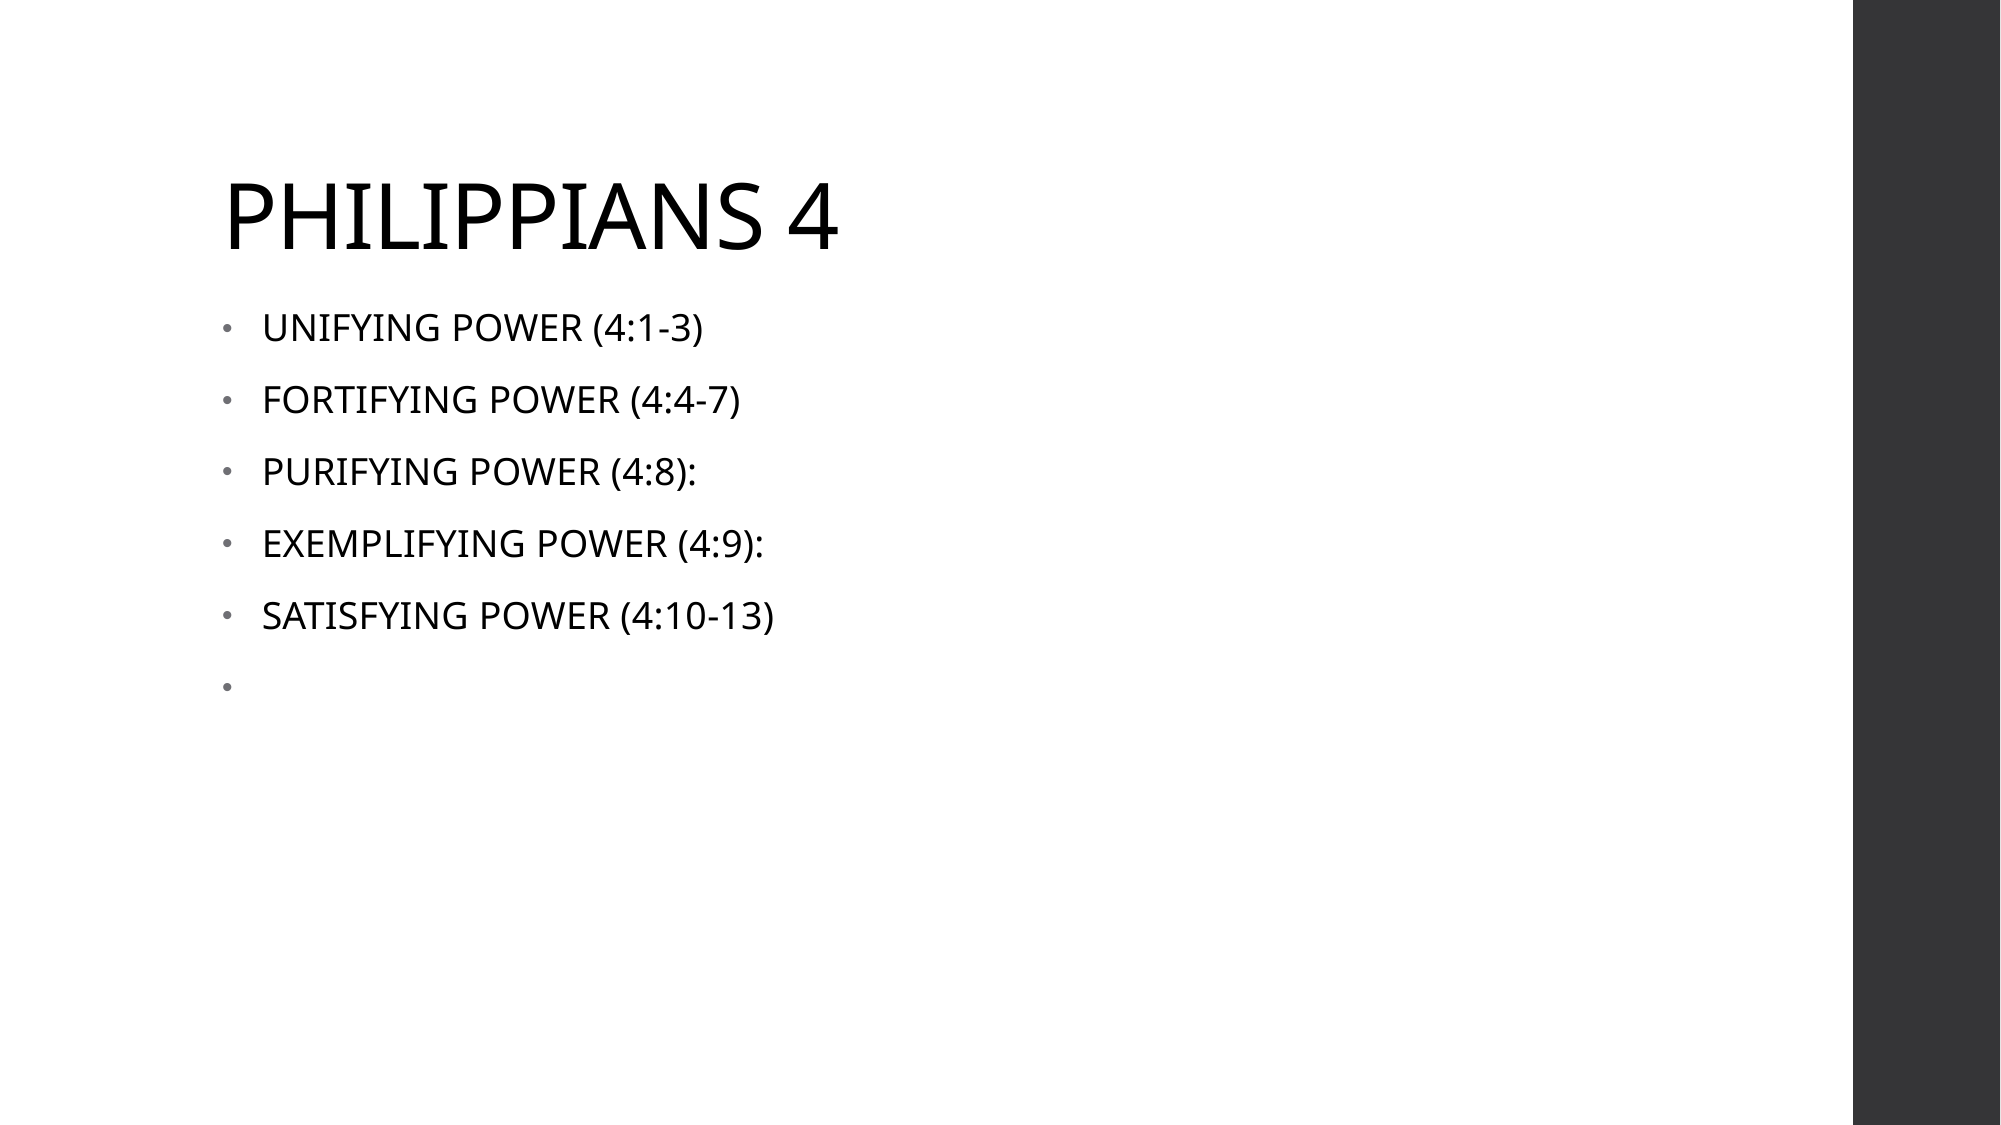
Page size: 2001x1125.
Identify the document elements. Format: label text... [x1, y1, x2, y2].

title PHILIPPIANS 4 [206, 60, 1797, 278]
list UNIFYING POWER (4:1-3) FORTIFYING POWER (4:4-7) PURIFYING POWER (4:8): EXEMPLIFYING POWER (4:9): SATISFYING POWER (4:10-13) [206, 299, 1617, 1014]
